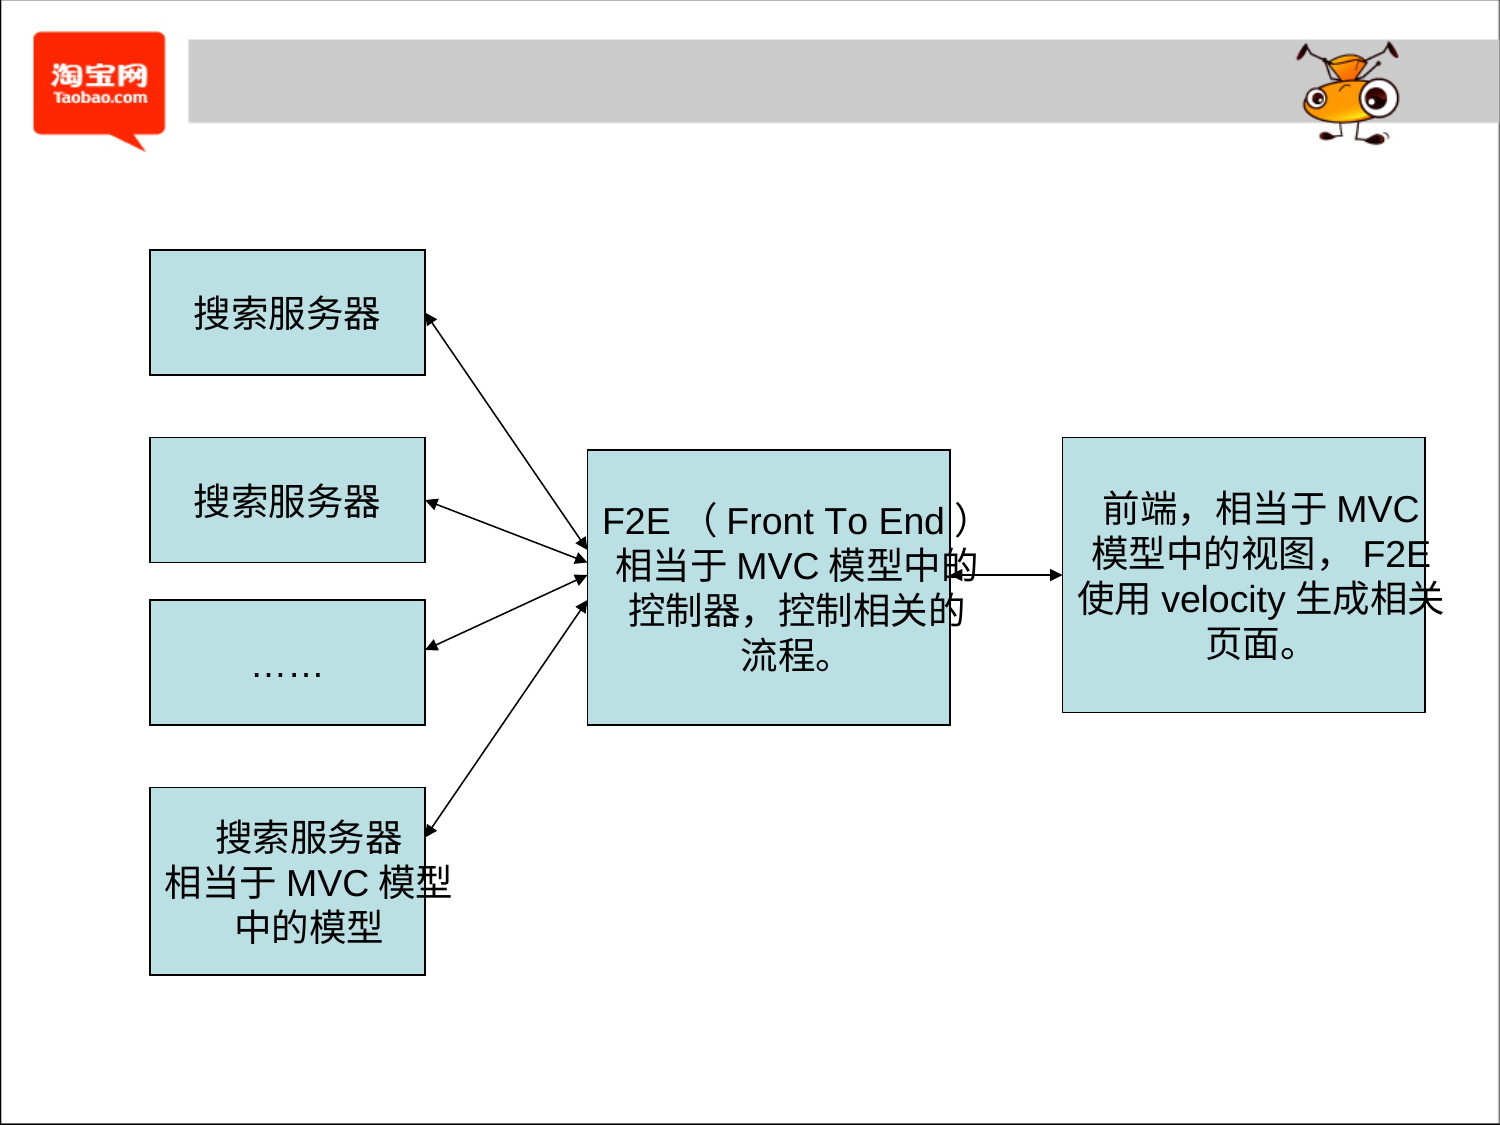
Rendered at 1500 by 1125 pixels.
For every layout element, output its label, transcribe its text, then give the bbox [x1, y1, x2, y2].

text_box …… [149, 599, 425, 725]
text_box 搜索服务器 [149, 437, 425, 563]
text_box 前端，相当于MVC 模型中的视图，F2E 使用velocity生成相关 页面。 [1062, 437, 1426, 713]
picture [0, 0, 1500, 1125]
text_box 搜索服务器 相当于MVC模型 中的模型 [149, 787, 425, 975]
text_box F2E（Front To End） 相当于MVC模型中的 控制器，控制相关的 流程。 [587, 449, 950, 725]
text_box 搜索服务器 [149, 249, 425, 375]
